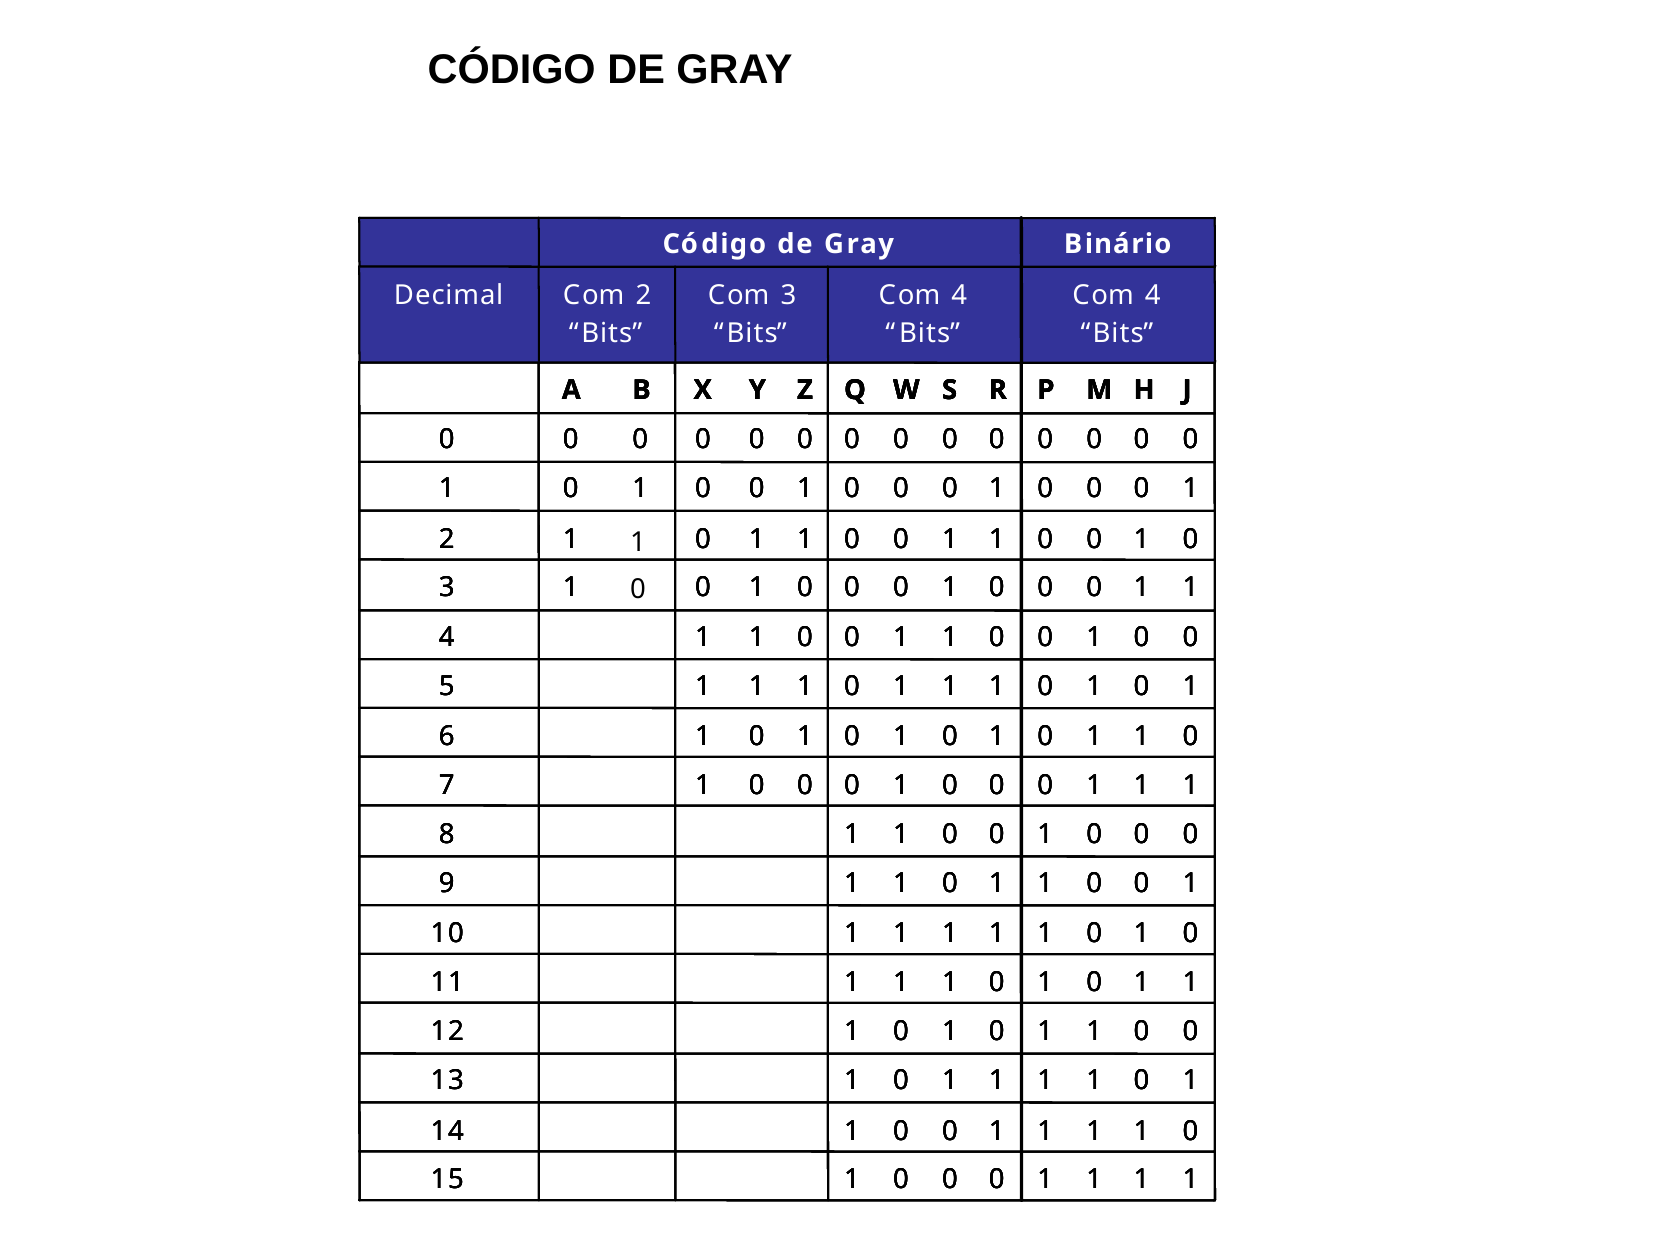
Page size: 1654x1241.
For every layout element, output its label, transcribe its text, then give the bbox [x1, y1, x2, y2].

picture [357, 216, 1221, 1206]
text_box CÓDIGO DE GRAY [377, 34, 820, 100]
